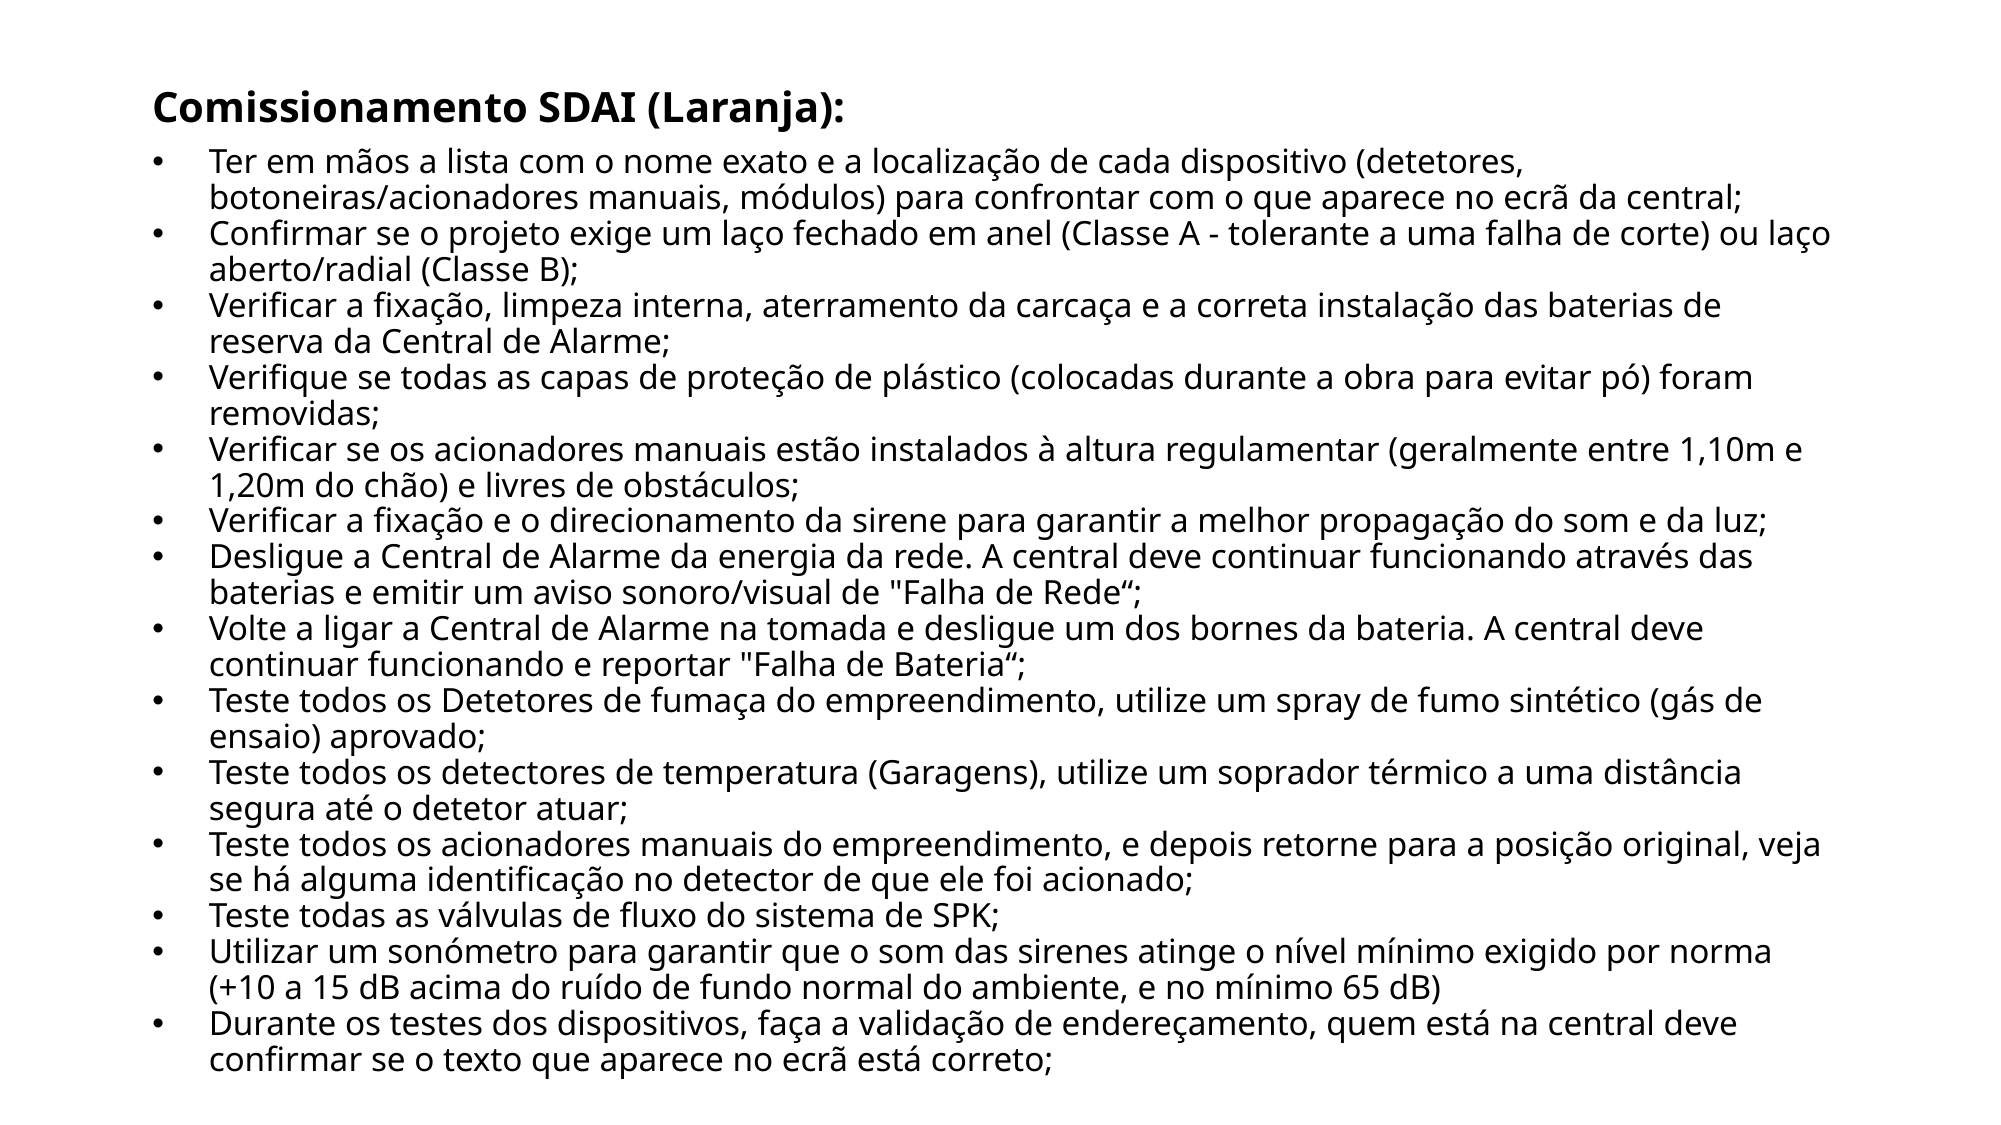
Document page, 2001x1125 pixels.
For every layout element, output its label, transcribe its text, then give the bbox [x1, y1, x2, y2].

title Comissionamento SDAI (Laranja): [137, 60, 1863, 158]
text_box Ter em mãos a lista com o nome exato e a localização de cada dispositivo (detetores, botoneiras/acionadores manuais, módulos) para confrontar com o que aparece no ecrã da central; Confirmar se o projeto exige um laço fechado em anel (Classe A - tolerante a uma falha de corte) ou laço aberto/radial (Classe B); Verificar a fixação, limpeza interna, aterramento da carcaça e a correta instalação das baterias de reserva da Central de Alarme; Verifique se todas as capas de proteção de plástico (colocadas durante a obra para evitar pó) foram removidas; Verificar se os acionadores manuais estão instalados à altura regulamentar (geralmente entre 1,10m e 1,20m do chão) e livres de obstáculos; Verificar a fixação e o direcionamento da sirene para garantir a melhor propagação do som e da luz; Desligue a Central de Alarme da energia da rede. A central deve continuar funcionando através das baterias e emitir um aviso sonoro/visual de "Falha de Rede“; Volte a ligar a Central de Alarme na tomada e desligue um dos bornes da bateria. A central deve continuar funcionando e reportar "Falha de Bateria“; Teste todos os Detetores de fumaça do empreendimento, utilize um spray de fumo sintético (gás de ensaio) aprovado; Teste todos os detectores de temperatura (Garagens), utilize um soprador térmico a uma distância segura até o detetor atuar; Teste todos os acionadores manuais do empreendimento, e depois retorne para a posição original, veja se há alguma identificação no detector de que ele foi acionado; Teste todas as válvulas de fluxo do sistema de SPK; Utilizar um sonómetro para garantir que o som das sirenes atinge o nível mínimo exigido por norma (+10 a 15 dB acima do ruído de fundo normal do ambiente, e no mínimo 65 dB) Durante os testes dos dispositivos, faça a validação de endereçamento, quem está na central deve confirmar se o texto que aparece no ecrã está correto; [137, 158, 1863, 1065]
